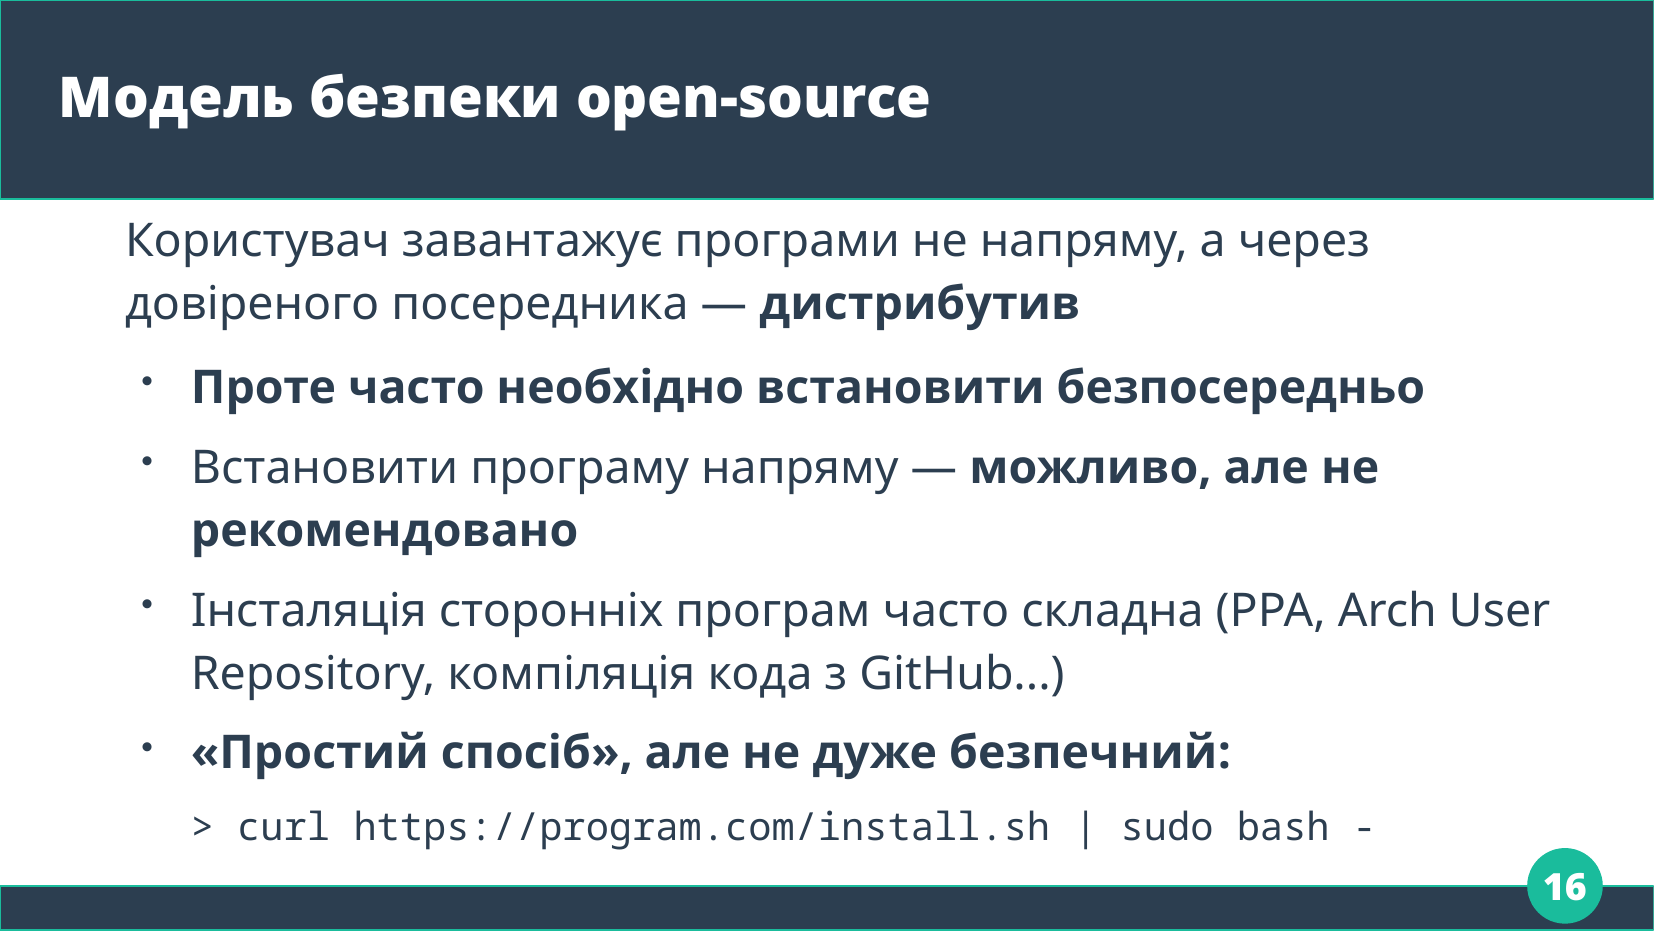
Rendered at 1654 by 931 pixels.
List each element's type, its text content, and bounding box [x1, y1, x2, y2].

list Користувач завантажує програми не напряму, а через довіреного посередника — дистрибутив Проте часто необхідно встановити безпосередньо Встановити програму напряму — можливо, але не рекомендовано Інсталяція сторонніх програм часто складна (PPA, Arch User Repository, компіляція кода з GitHub...) «Простий спосіб», але не дуже безпечний: > curl https://program.com/install.sh | sudo bash - [59, 206, 1565, 857]
title Модель безпеки open-source [59, 37, 1595, 156]
